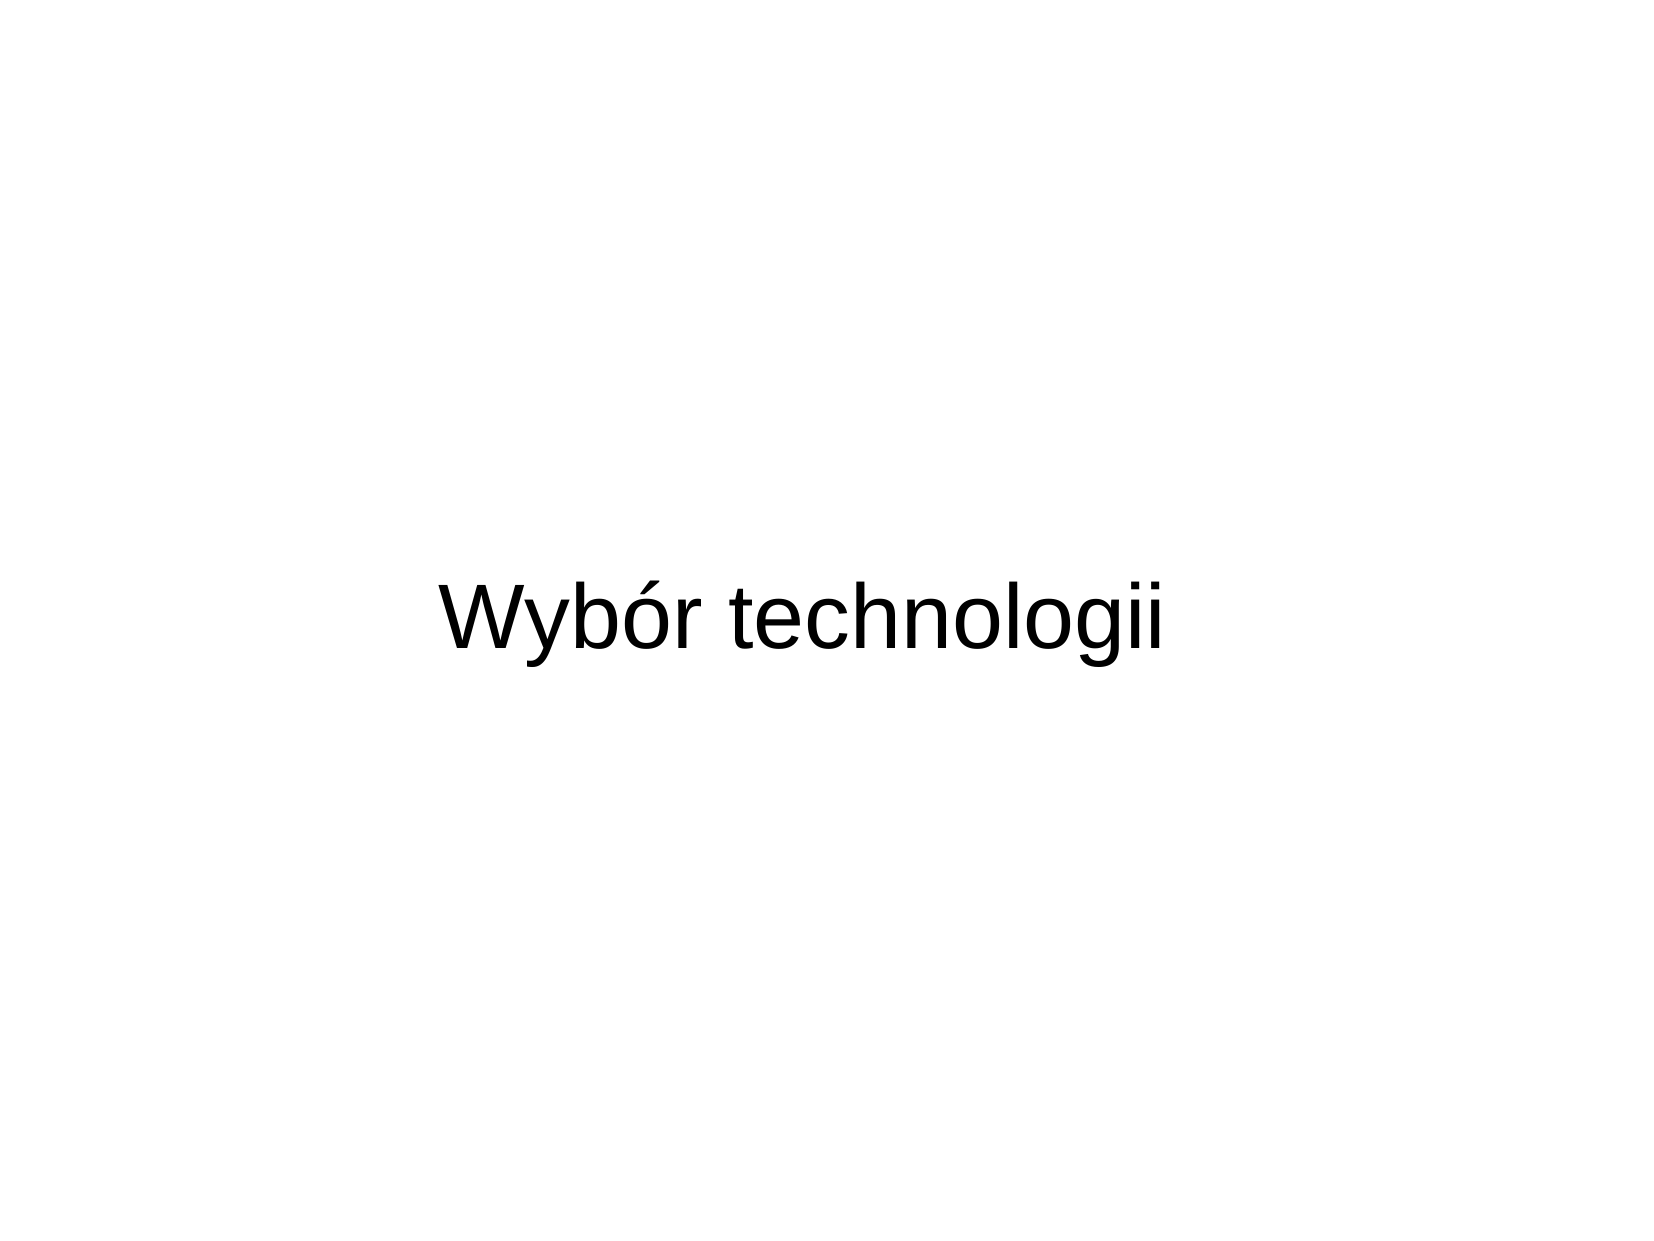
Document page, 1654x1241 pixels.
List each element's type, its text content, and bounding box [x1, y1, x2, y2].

title Wybór technologii [59, 513, 1548, 721]
